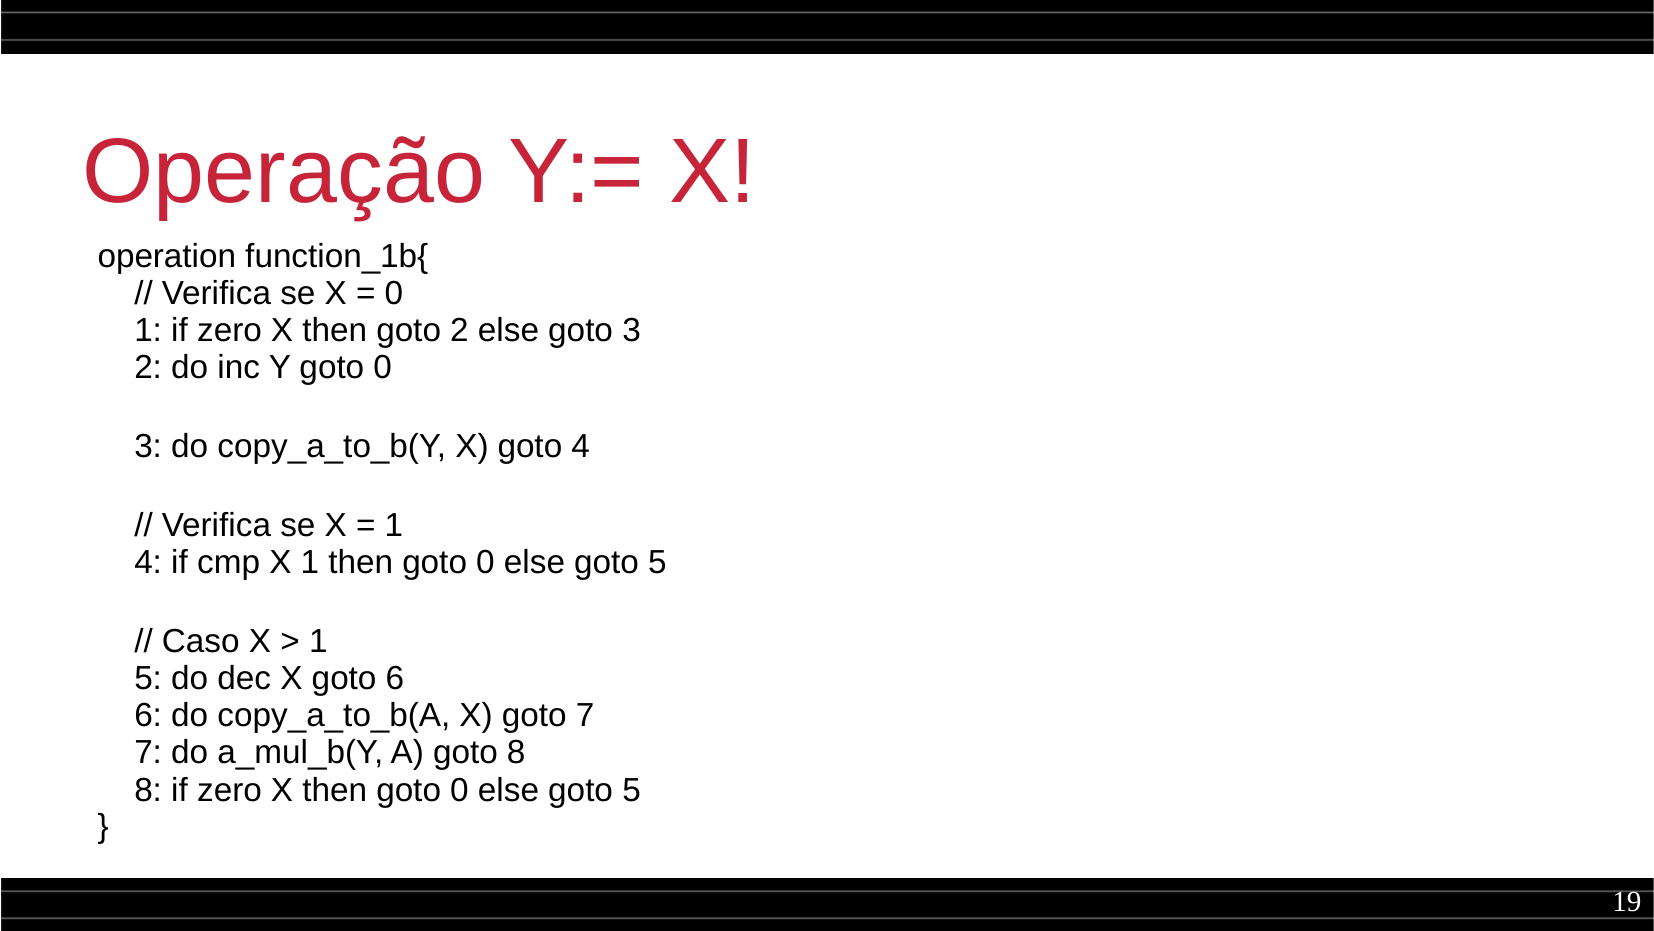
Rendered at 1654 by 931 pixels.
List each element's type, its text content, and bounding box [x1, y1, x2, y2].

title Operação Y:= X! [82, 92, 1571, 249]
picture [1, 0, 1654, 54]
text_box operation function_1b{ // Verifica se X = 0 1: if zero X then goto 2 else goto 3 2: do inc Y goto 0 3: do copy_a_to_b(Y, X) goto 4 // Verifica se X = 1 4: if cmp X 1 then goto 0 else goto 5 // Caso X > 1 5: do dec X goto 6 6: do copy_a_to_b(A, X) goto 7 7: do a_mul_b(Y, A) goto 8 8: if zero X then goto 0 else goto 5 } [82, 230, 1105, 853]
picture [1, 878, 1654, 931]
